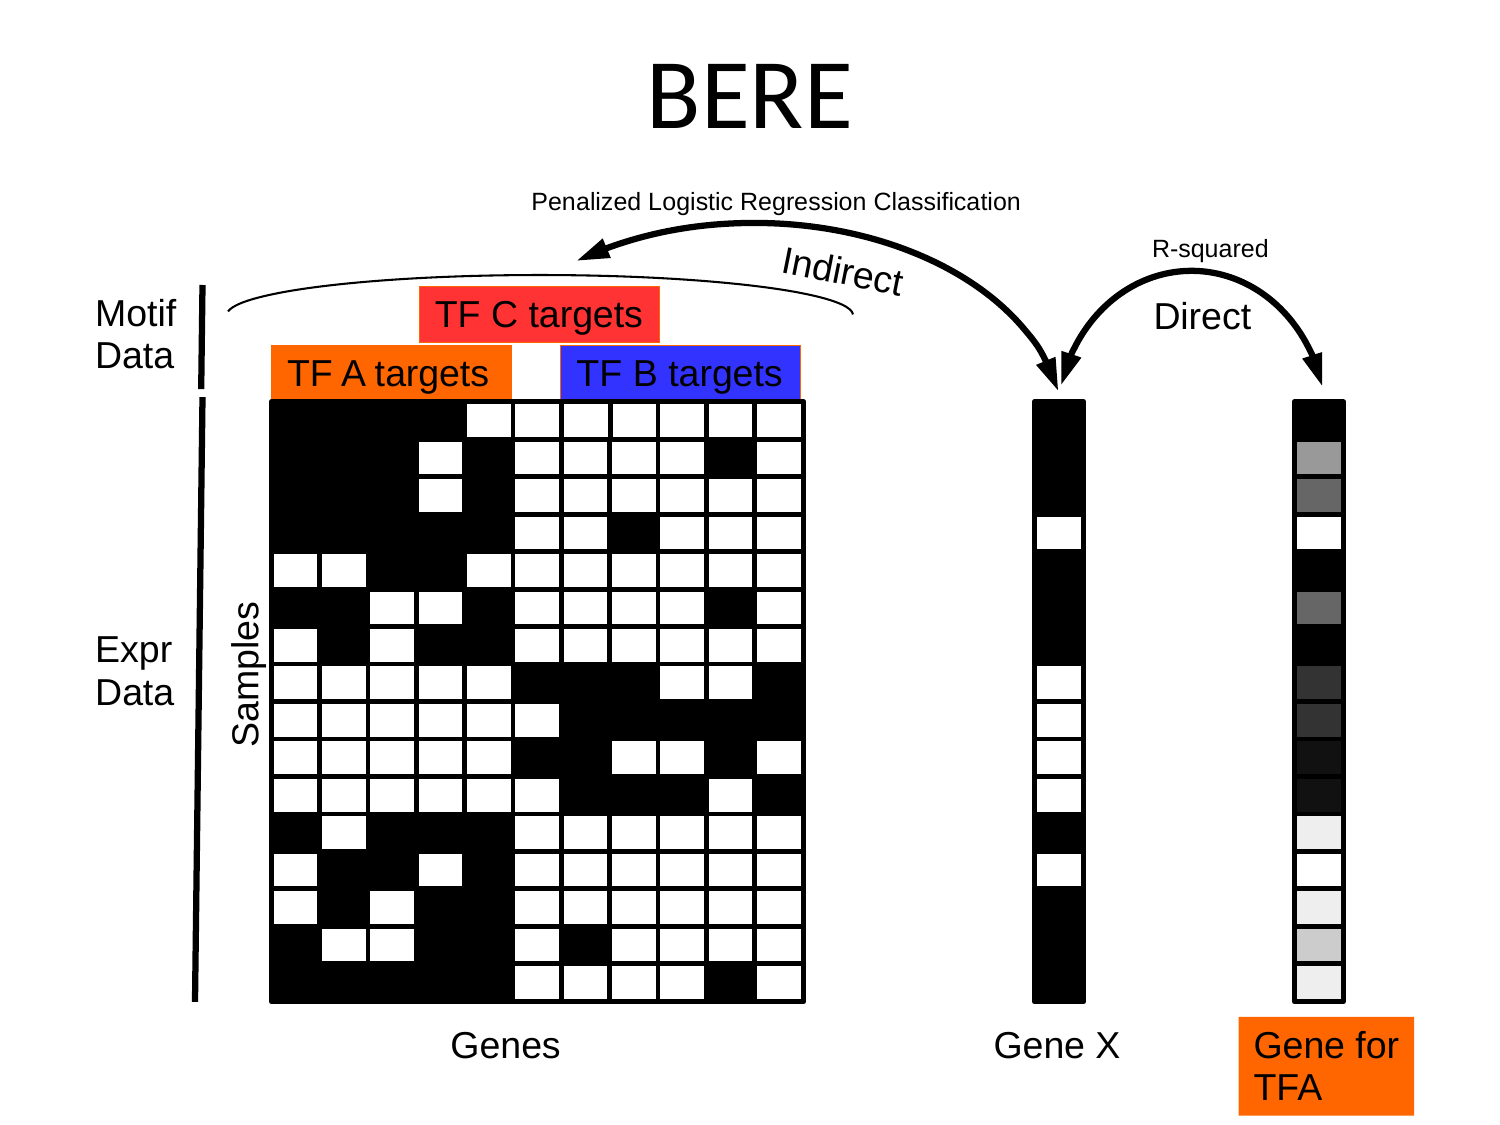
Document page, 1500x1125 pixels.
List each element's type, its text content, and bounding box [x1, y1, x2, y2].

text_box TF A targets [272, 345, 505, 401]
text_box Genes [435, 1016, 576, 1077]
text_box R-squared [1137, 227, 1284, 271]
text_box Penalized Logistic Regression Classification [516, 179, 1037, 223]
text_box [1294, 401, 1344, 1002]
title BERE [75, 9, 1425, 198]
text_box [271, 345, 804, 1002]
text_box Gene X [978, 1016, 1136, 1077]
text_box Samples [216, 586, 277, 762]
text_box Motif Data [80, 284, 196, 384]
text_box TF C targets [420, 286, 659, 343]
text_box Indirect [762, 228, 923, 315]
text_box Gene for TFA [1238, 1016, 1415, 1116]
text_box Direct [1138, 288, 1267, 346]
text_box Expr Data [80, 621, 196, 721]
text_box [1034, 401, 1084, 1002]
text_box TF B targets [561, 345, 798, 401]
